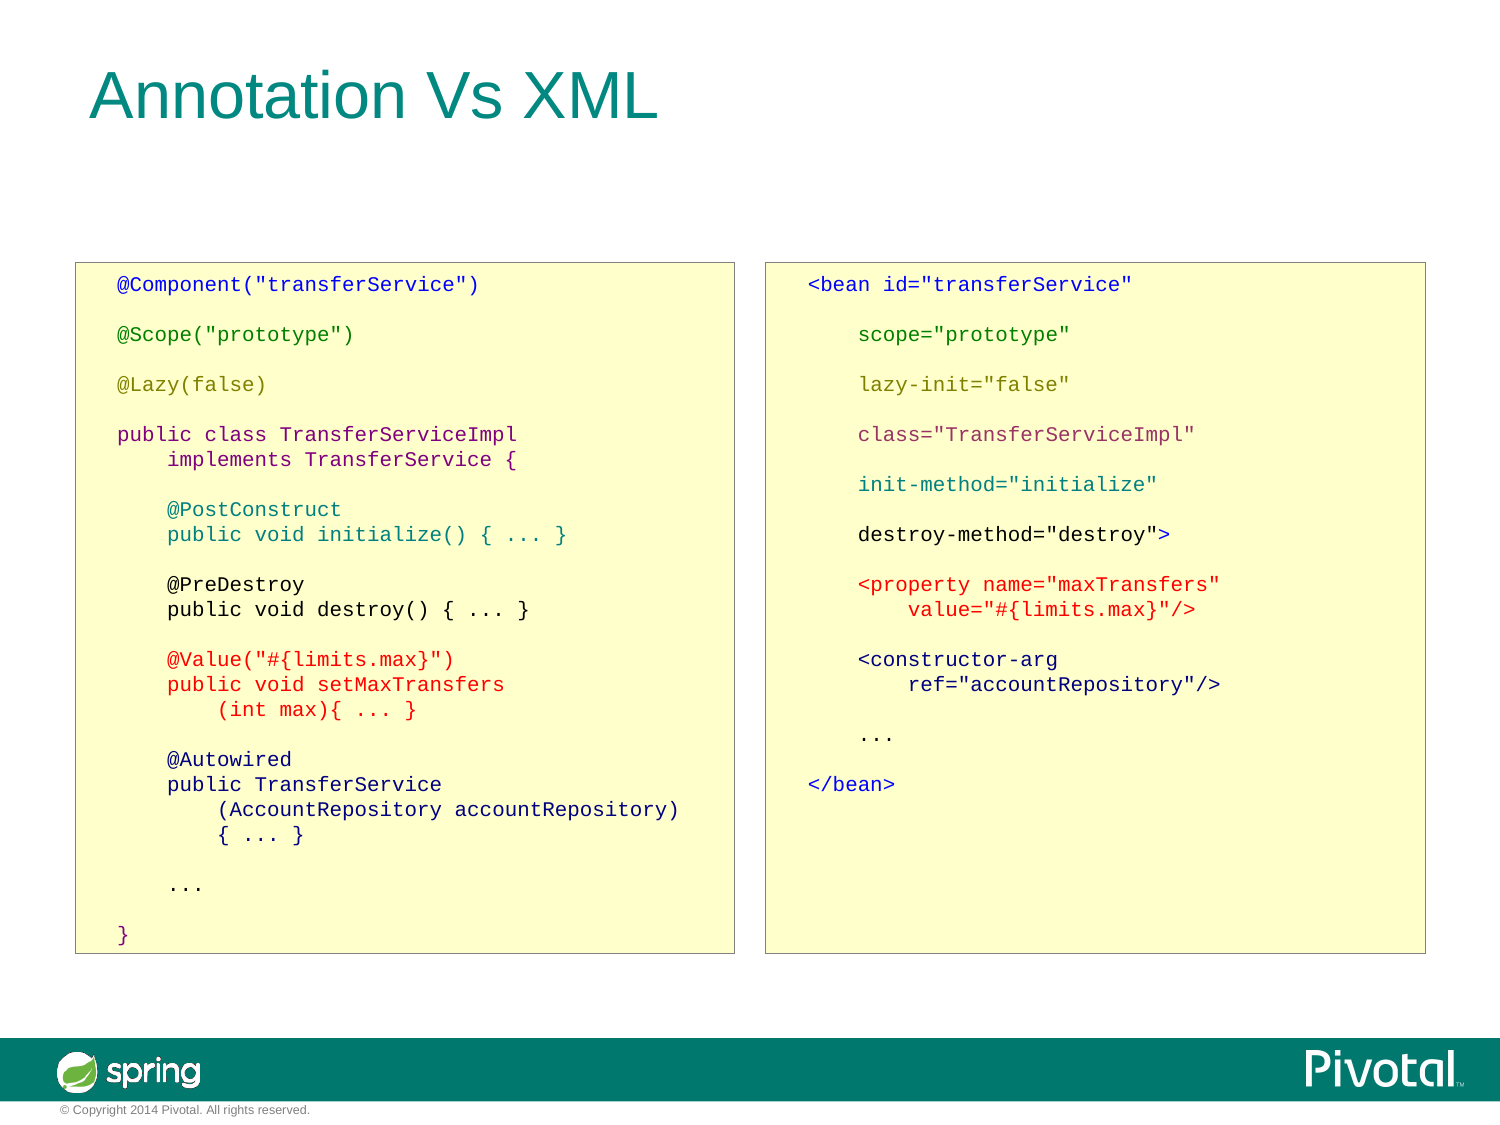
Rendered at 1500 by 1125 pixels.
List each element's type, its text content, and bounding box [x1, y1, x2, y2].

title Annotation Vs XML [75, 37, 1426, 226]
text_box @Component("transferService") @Scope("prototype") @Lazy(false) public class TransferServiceImpl implements TransferService { @PostConstruct public void initialize() { ... } @PreDestroy public void destroy() { ... } @Value("#{limits.max}") public void setMaxTransfers (int max){ ... } @Autowired public TransferService (AccountRepository accountRepository) { ... } ... } [75, 262, 735, 954]
text_box <bean id="transferService" scope="prototype" lazy-init="false" class="TransferServiceImpl" init-method="initialize" destroy-method="destroy"> <property name="maxTransfers" value="#{limits.max}"/> <constructor-arg ref="accountRepository"/> ... </bean> [765, 262, 1426, 954]
picture [1306, 1050, 1464, 1087]
picture [32, 1041, 210, 1103]
